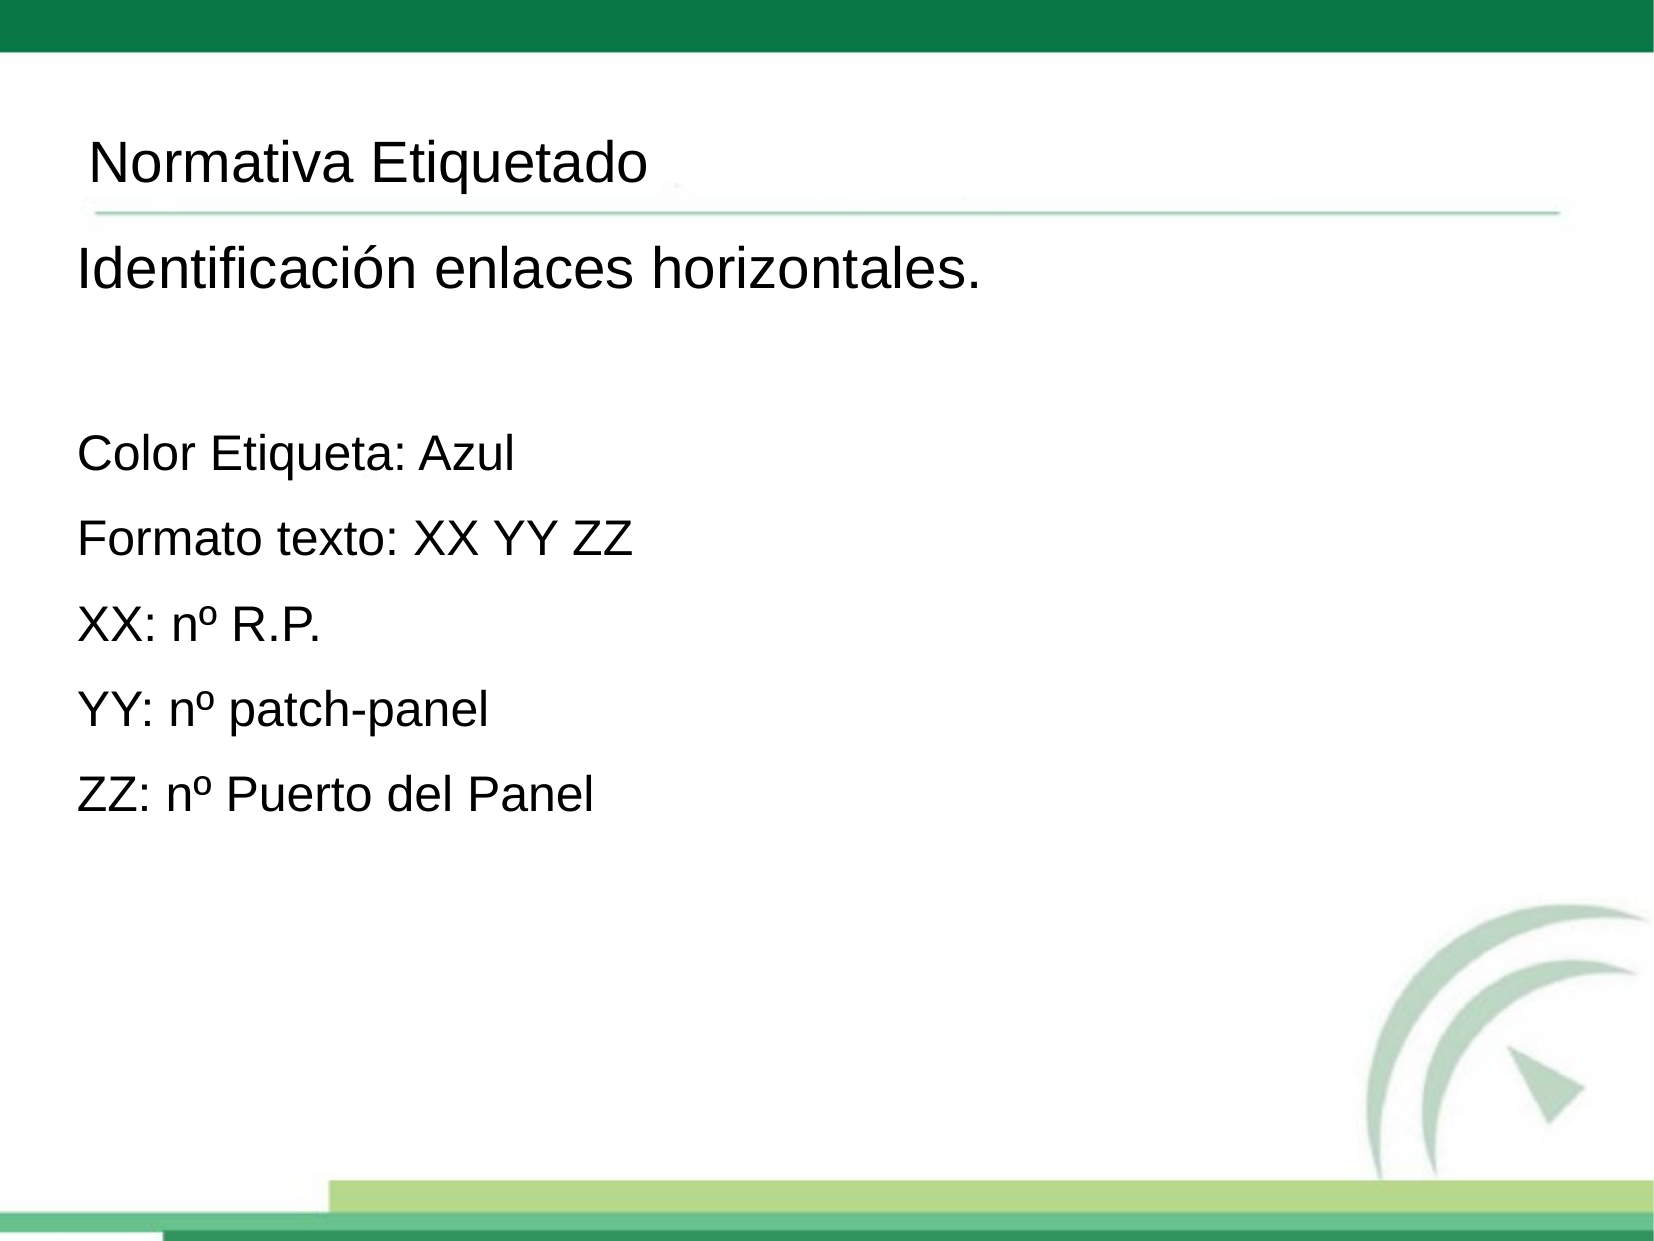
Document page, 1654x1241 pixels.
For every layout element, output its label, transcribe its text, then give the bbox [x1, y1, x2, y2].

picture [0, 0, 1654, 1241]
title Normativa Etiquetado [88, 66, 1577, 259]
list Identificación enlaces horizontales. Color Etiqueta: Azul Formato texto: XX YY ZZ XX: nº R.P. YY: nº patch-panel ZZ: nº Puerto del Panel [76, 236, 1565, 1040]
